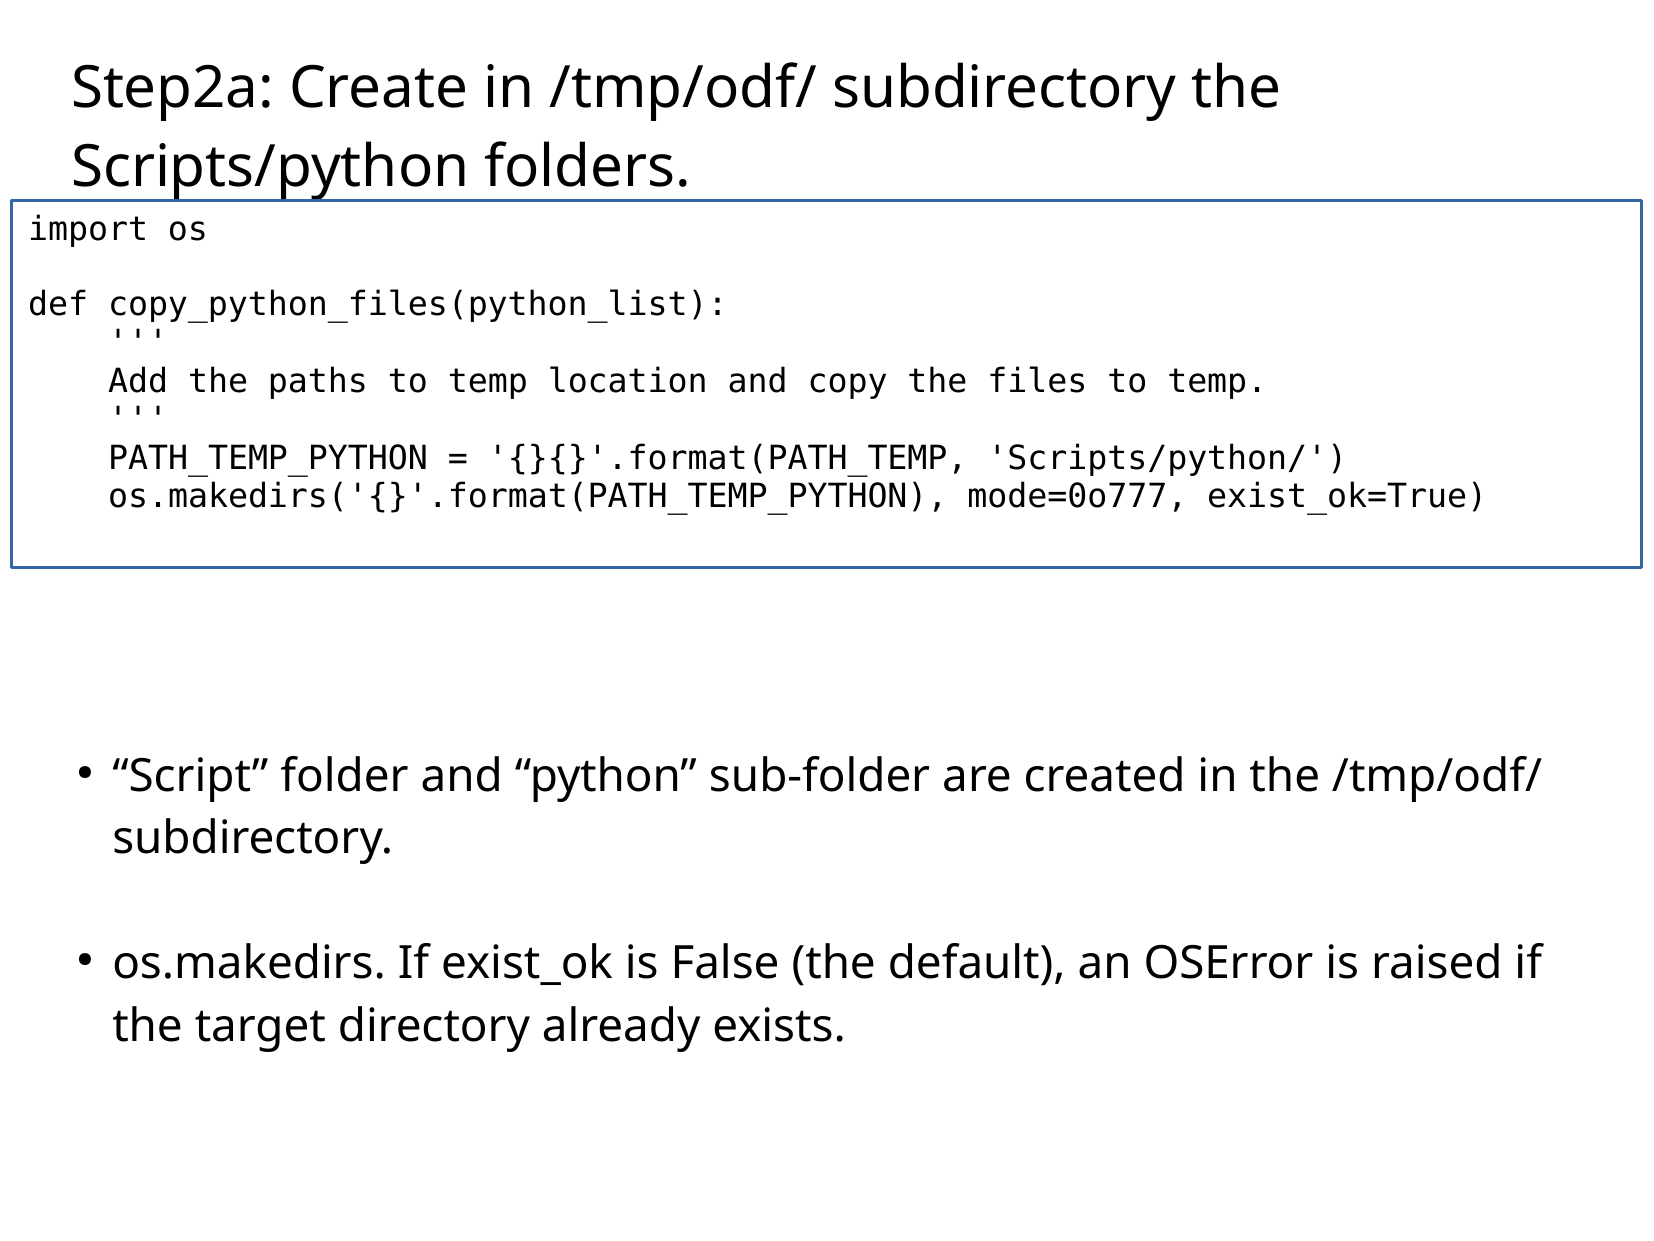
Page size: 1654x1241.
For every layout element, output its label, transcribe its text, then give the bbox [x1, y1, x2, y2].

text_box “Script” folder and “python” sub-folder are created in the /tmp/odf/ subdirectory. os.makedirs. If exist_ok is False (the default), an OSError is raised if the target directory already exists. [76, 789, 1565, 1195]
text_box import os def copy_python_files(python_list): ''' Add the paths to temp location and copy the files to temp. ''' PATH_TEMP_PYTHON = '{}{}'.format(PATH_TEMP, 'Scripts/python/') os.makedirs('{}'.format(PATH_TEMP_PYTHON), mode=0o777, exist_ok=True) [11, 200, 1642, 568]
title Step2a: Create in /tmp/odf/ subdirectory the Scripts/python folders. [70, 60, 1560, 189]
